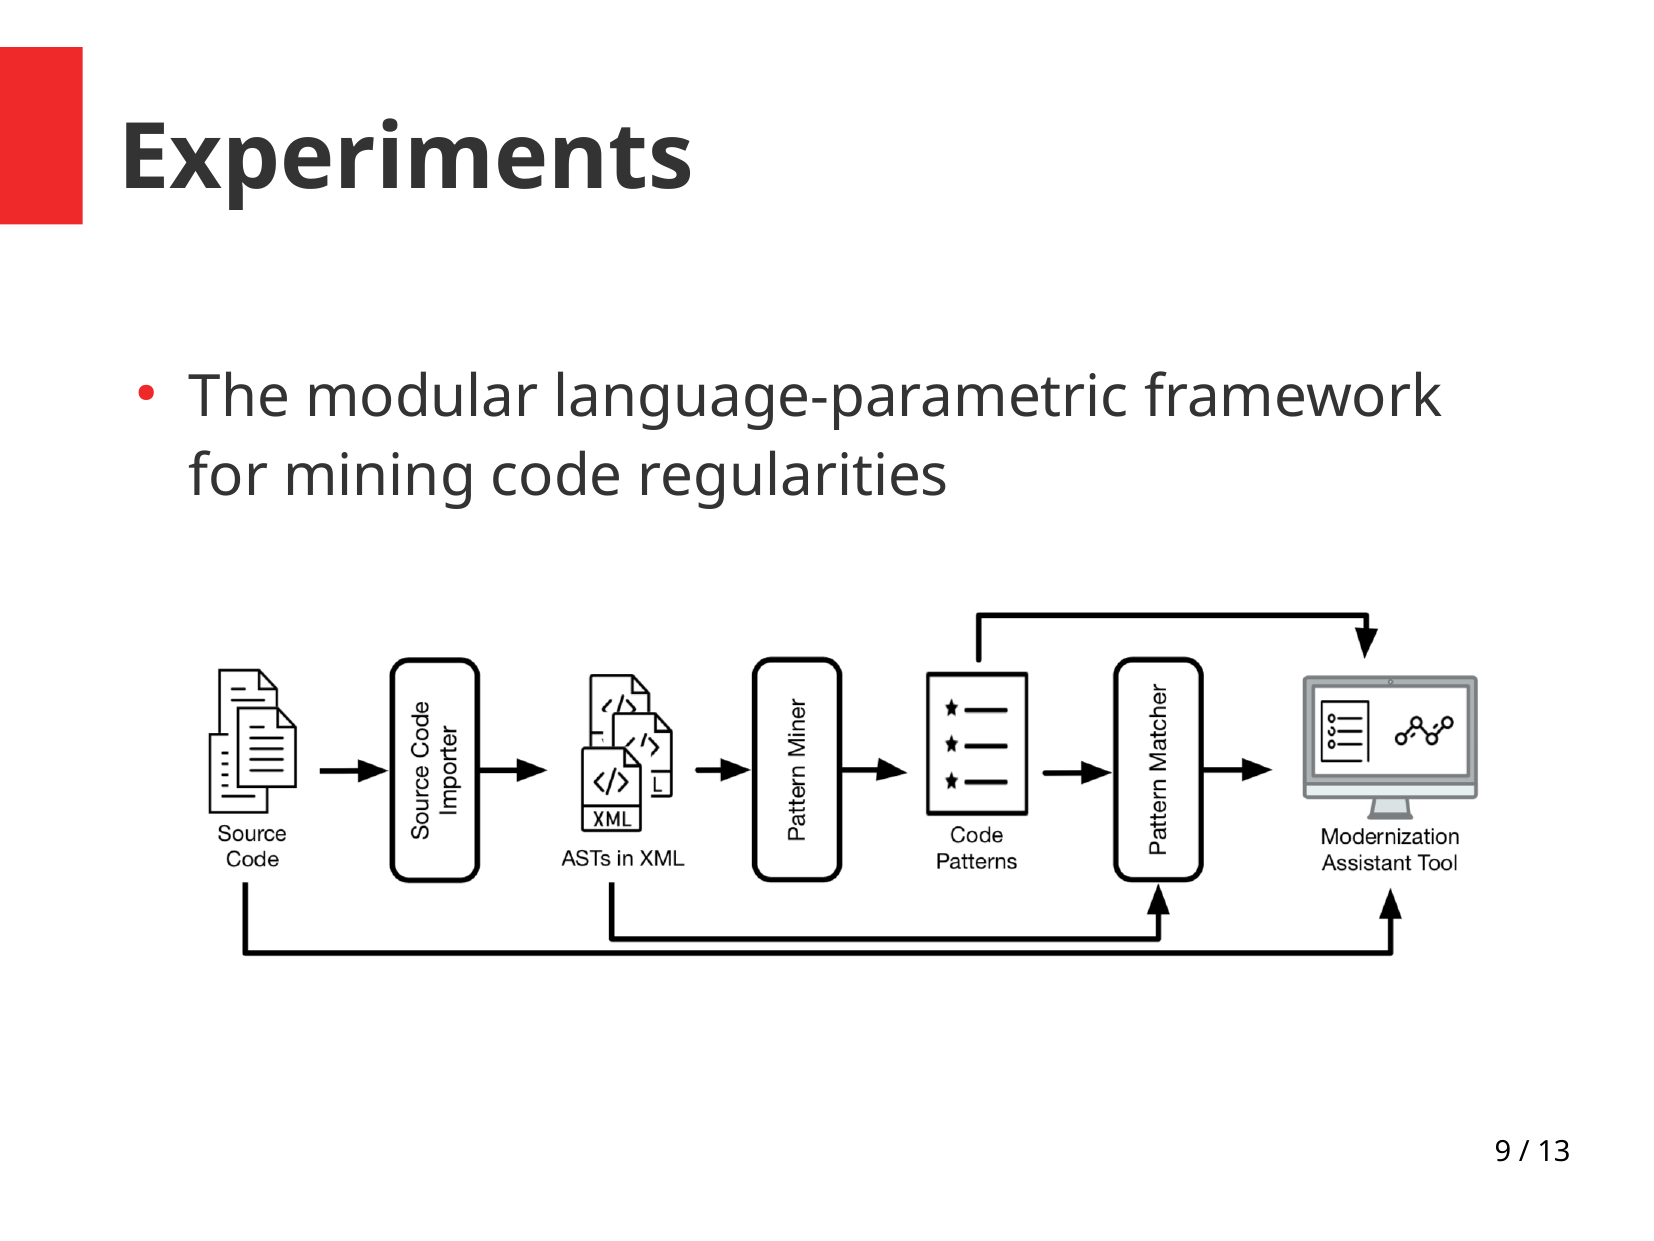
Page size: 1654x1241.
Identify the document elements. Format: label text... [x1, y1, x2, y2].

picture [191, 554, 1501, 977]
title Experiments [118, 49, 1571, 257]
list The modular language-parametric framework for mining code regularities [118, 354, 1536, 1074]
